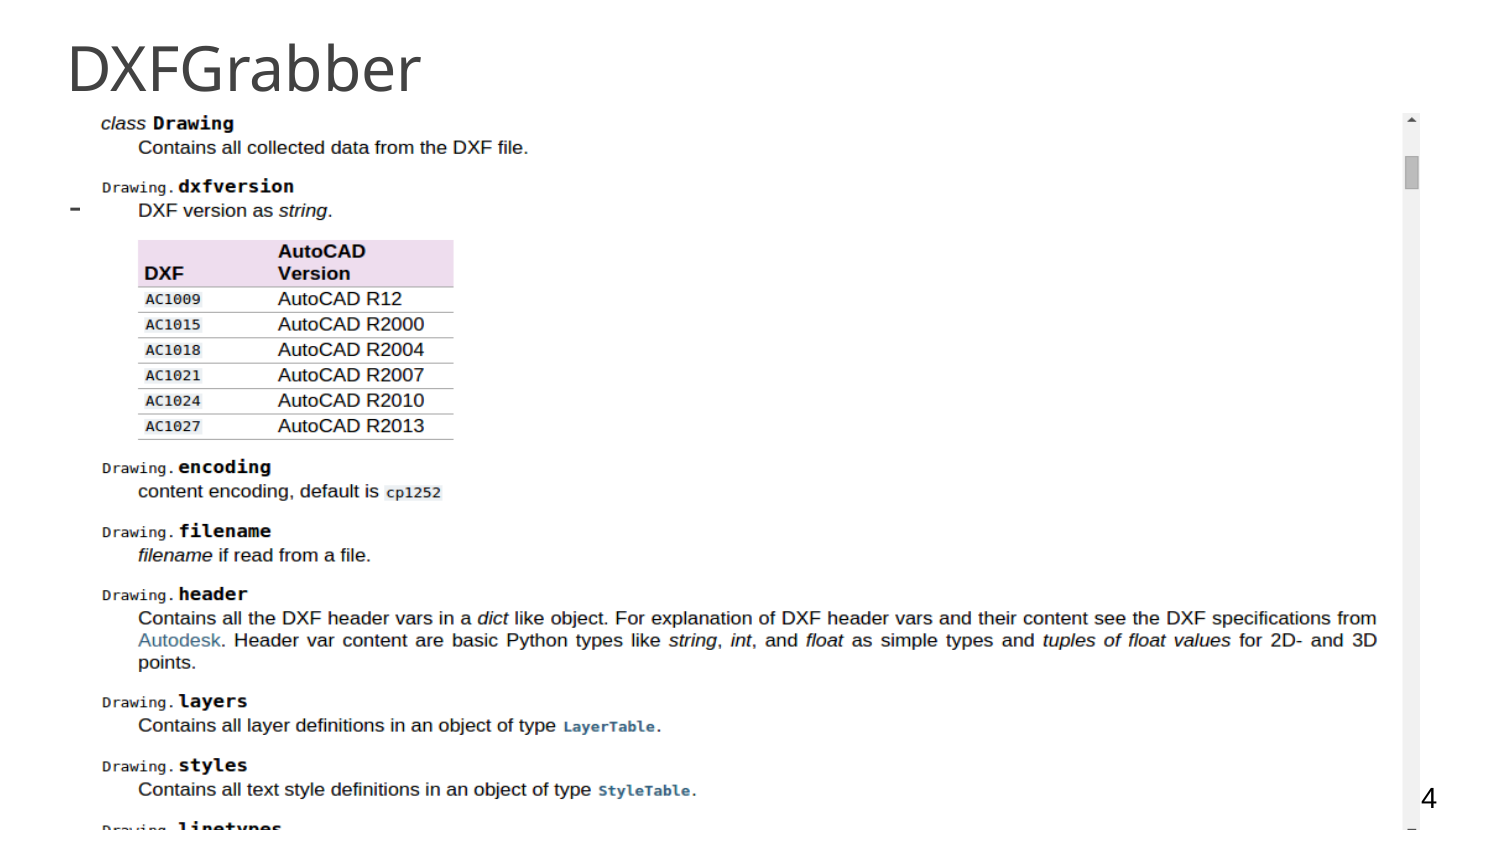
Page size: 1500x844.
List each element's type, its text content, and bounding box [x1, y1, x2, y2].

picture [80, 113, 1420, 830]
title DXFGrabber [51, 13, 1449, 119]
slide_number <number> [1420, 764, 1480, 830]
